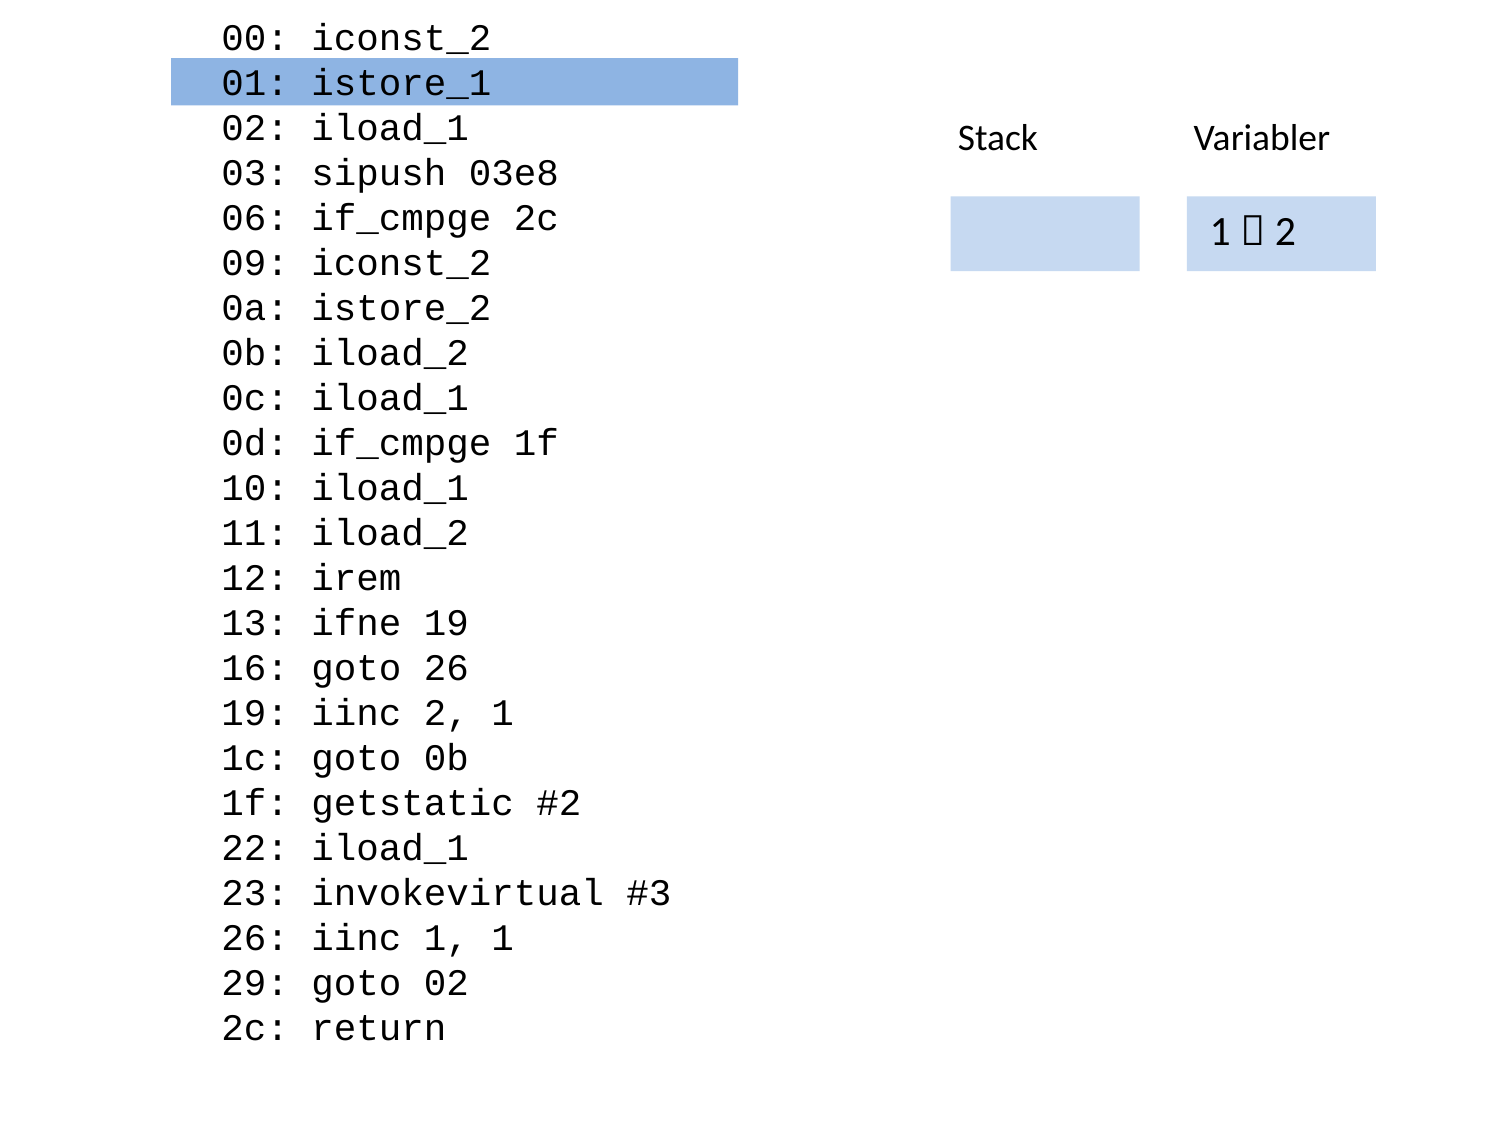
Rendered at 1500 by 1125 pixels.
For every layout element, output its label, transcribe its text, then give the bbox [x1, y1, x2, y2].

text_box [950, 196, 1140, 272]
text_box [1186, 196, 1376, 272]
text_box Variabler [1178, 105, 1345, 165]
text_box [171, 58, 206, 106]
text_box 1  2 [1194, 196, 1328, 262]
text_box [703, 58, 739, 106]
text_box 00: iconst_2 01: istore_1 02: iload_1 03: sipush 03e8 06: if_cmpge 2c 09: iconst_2 0a: istore_2 0b: iload_2 0c: iload_1 0d: if_cmpge 1f 10: iload_1 11: iload_2 12: irem 13: ifne 19 16: goto 26 19: iinc 2, 1 1c: goto 0b 1f: getstatic #2 22: iload_1 23: invokevirtual #3 26: iinc 1, 1 29: goto 02 2c: return [206, 5, 703, 1056]
text_box Stack [943, 105, 1053, 165]
